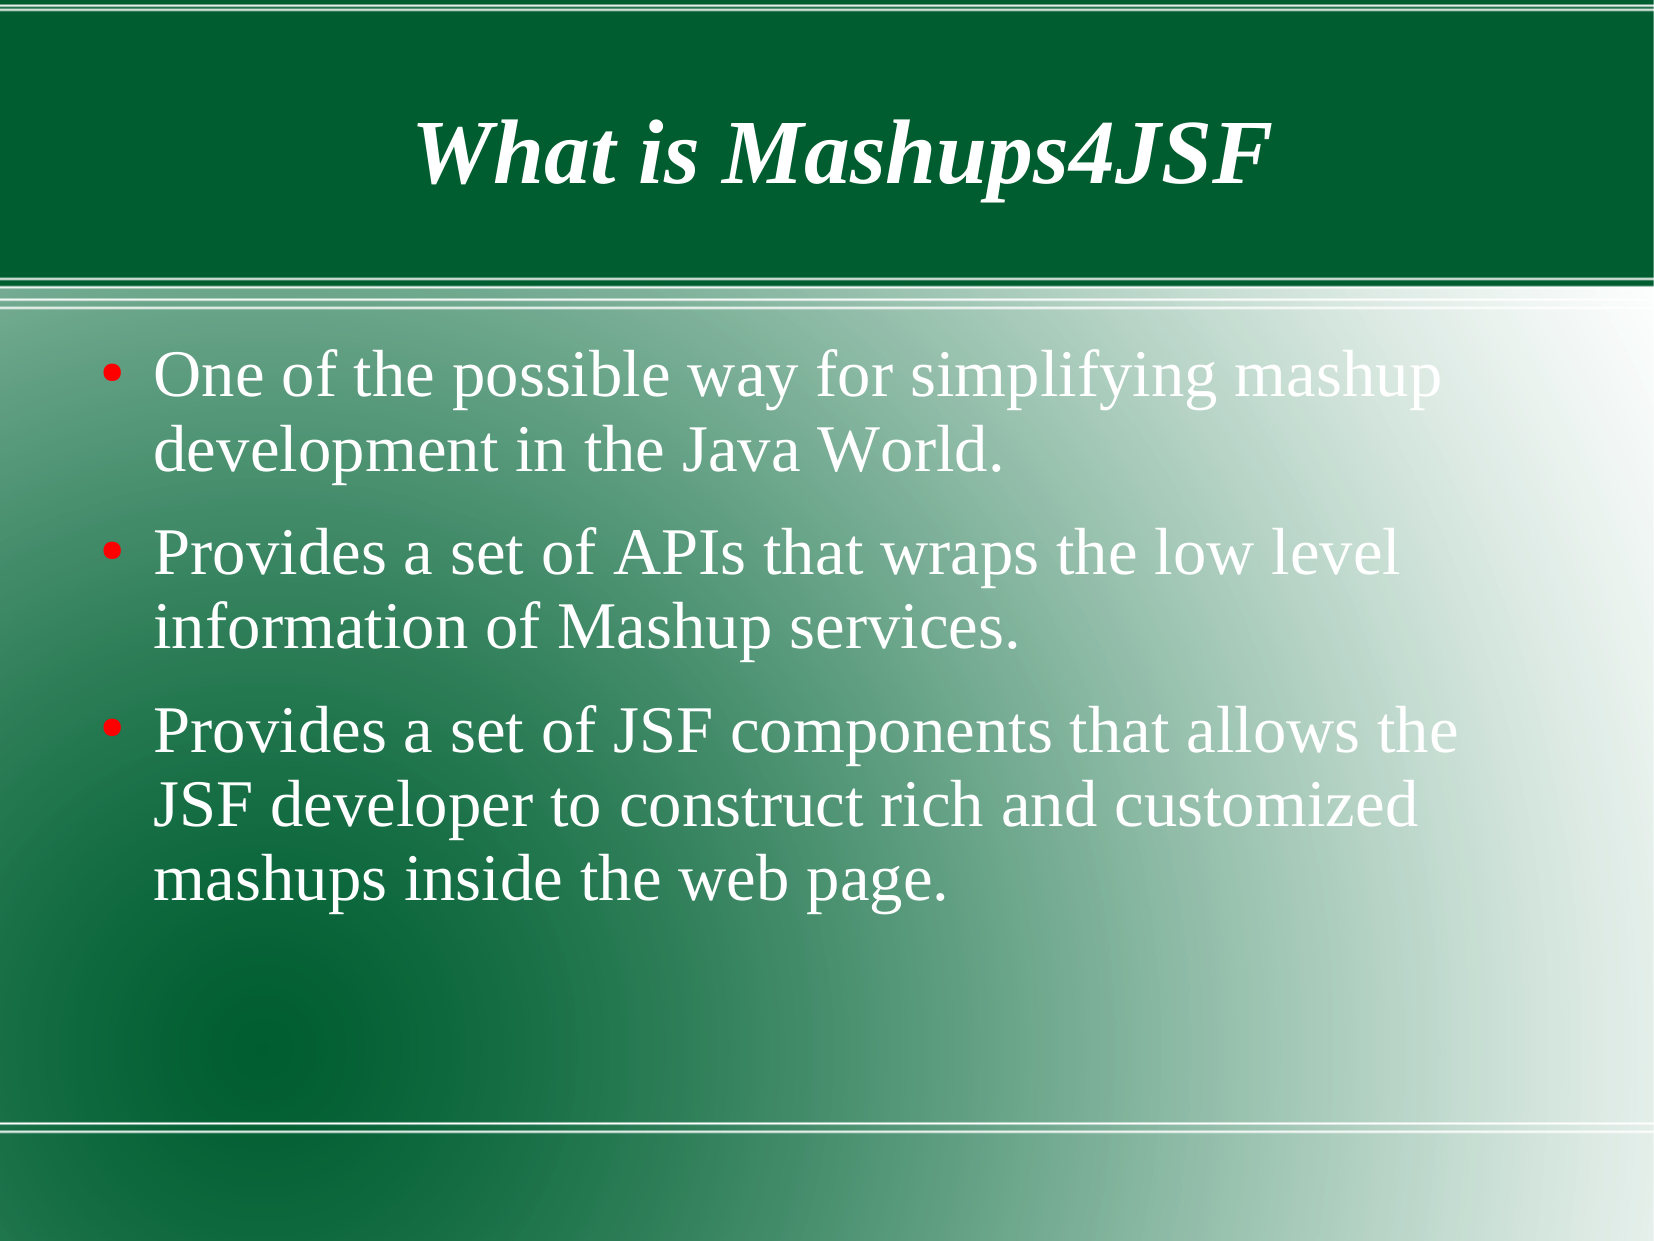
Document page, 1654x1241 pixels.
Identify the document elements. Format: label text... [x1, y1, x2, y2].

title What is Mashups4JSF [82, 49, 1571, 257]
list One of the possible way for simplifying mashup development in the Java World. Provides a set of APIs that wraps the low level information of Mashup services. Provides a set of JSF components that allows the JSF developer to construct rich and customized mashups inside the web page. [82, 337, 1571, 1052]
picture [0, 0, 1654, 1241]
